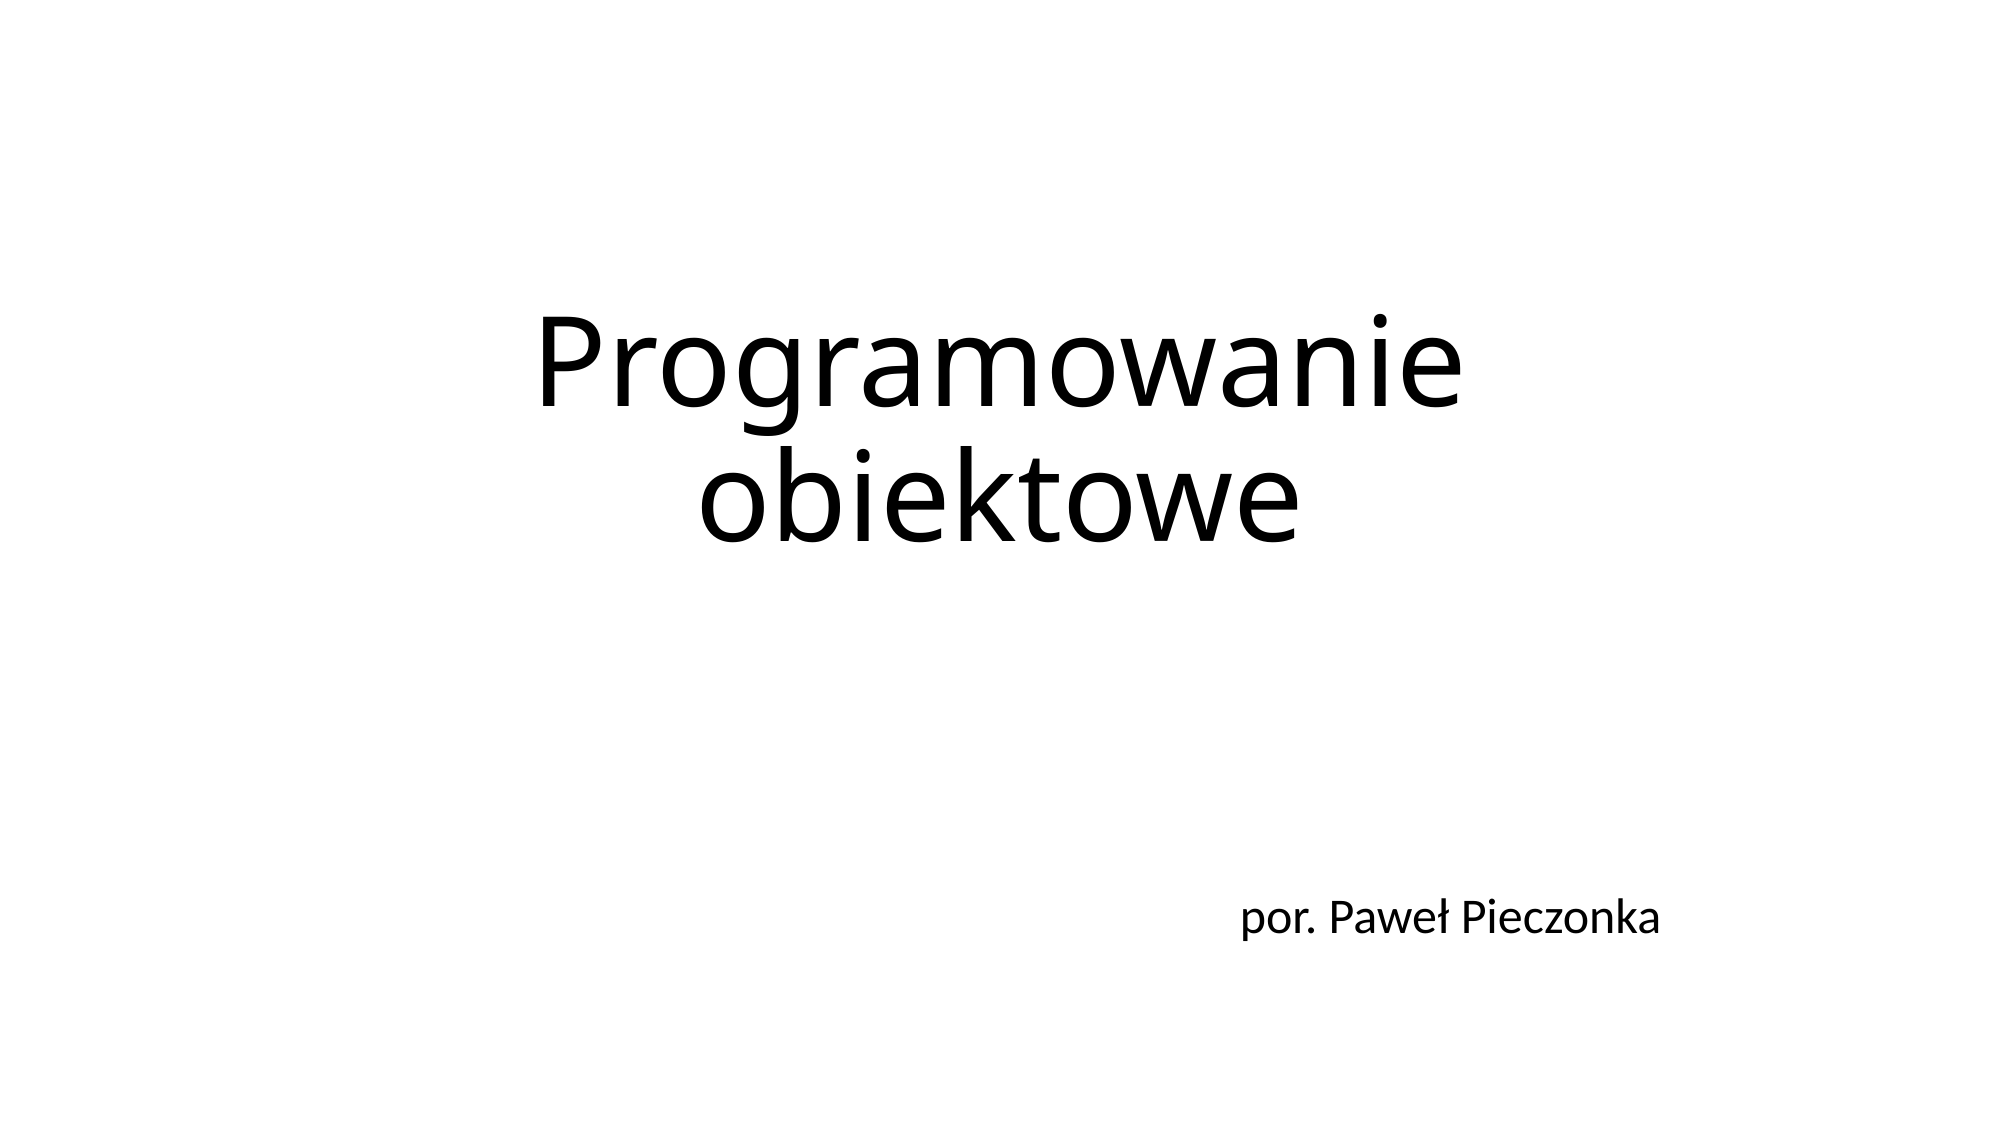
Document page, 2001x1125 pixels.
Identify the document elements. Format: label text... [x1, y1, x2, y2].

subtitle por. Paweł Pieczonka [1111, 882, 1791, 1125]
title Programowanie obiektowe [249, 184, 1750, 576]
